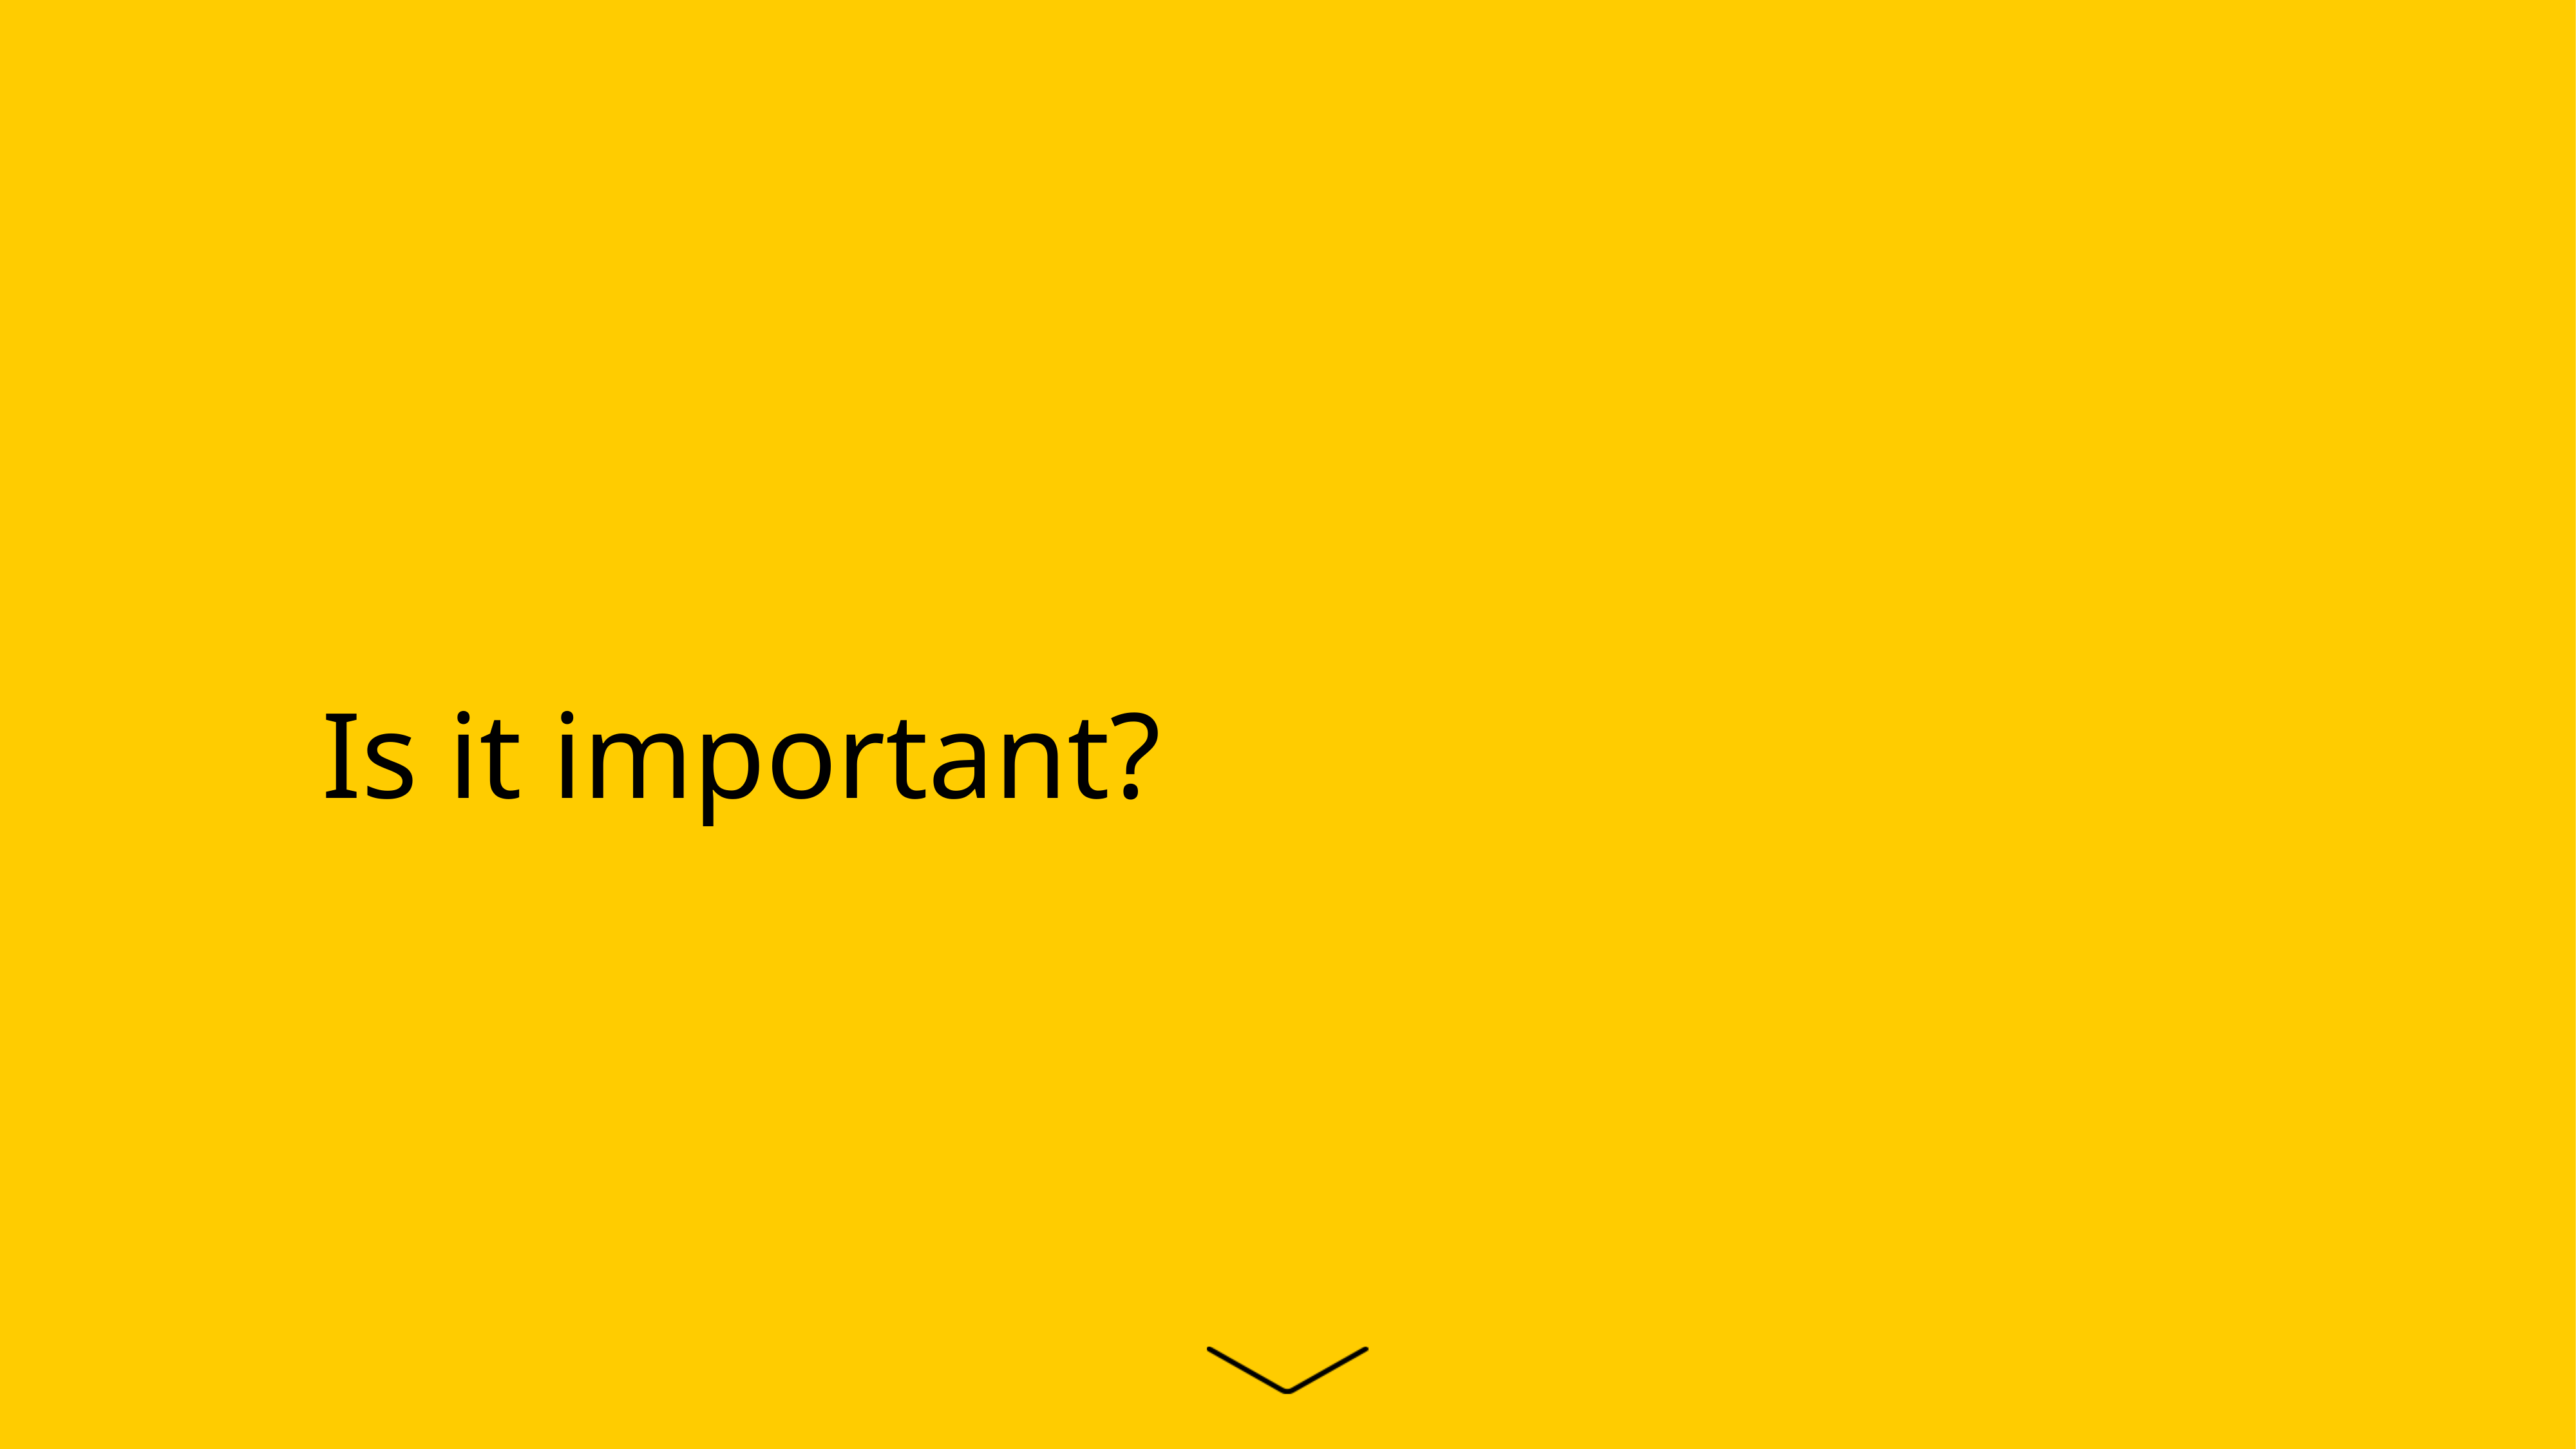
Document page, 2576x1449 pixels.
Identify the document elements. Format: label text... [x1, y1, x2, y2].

title Is it important? [321, 429, 2253, 1074]
picture [1207, 1347, 1368, 1396]
